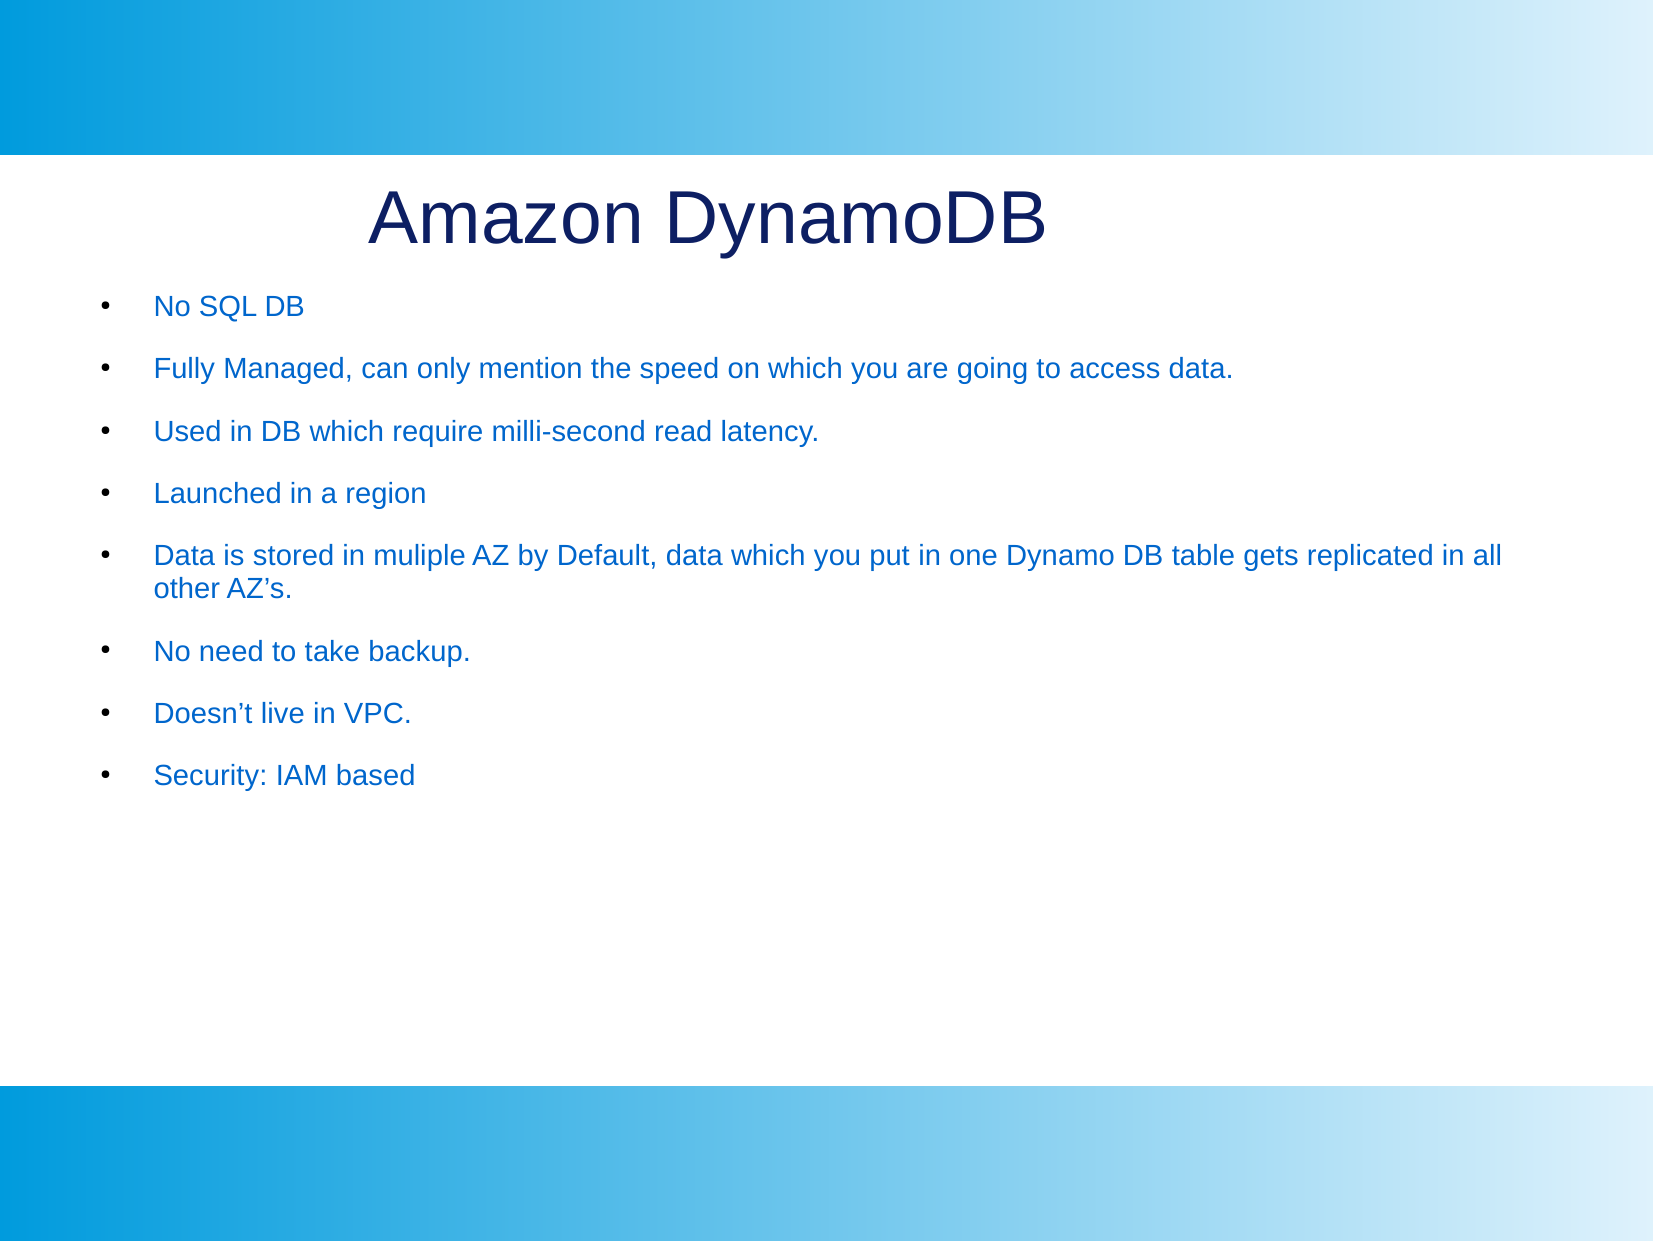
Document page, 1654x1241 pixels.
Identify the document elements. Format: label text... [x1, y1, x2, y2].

title Amazon DynamoDB [0, 165, 1453, 270]
list No SQL DB Fully Managed, can only mention the speed on which you are going to access data. Used in DB which require milli-second read latency. Launched in a region Data is stored in muliple AZ by Default, data which you put in one Dynamo DB table gets replicated in all other AZ’s. No need to take backup. Doesn’t live in VPC. Security: IAM based [82, 290, 1571, 1010]
